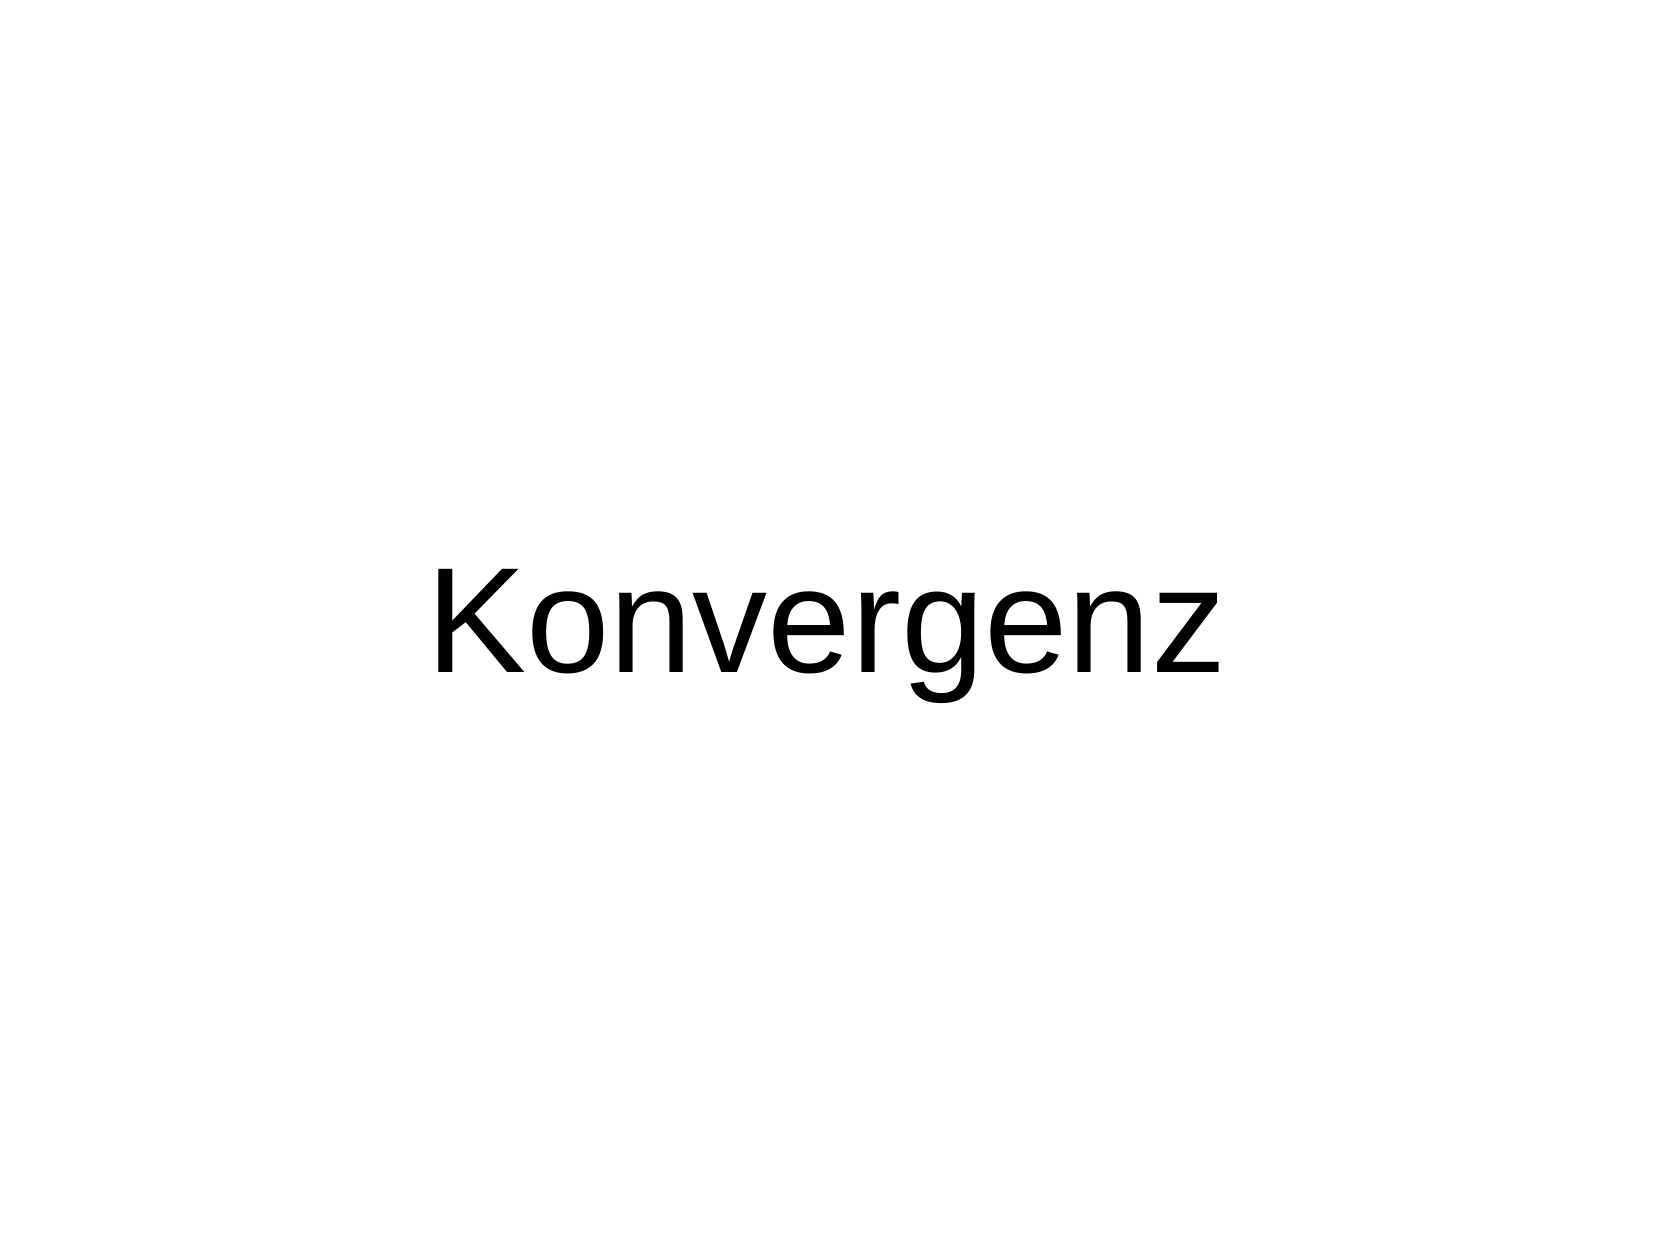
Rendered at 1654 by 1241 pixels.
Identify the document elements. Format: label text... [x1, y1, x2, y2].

text_box Konvergenz [411, 528, 1243, 712]
